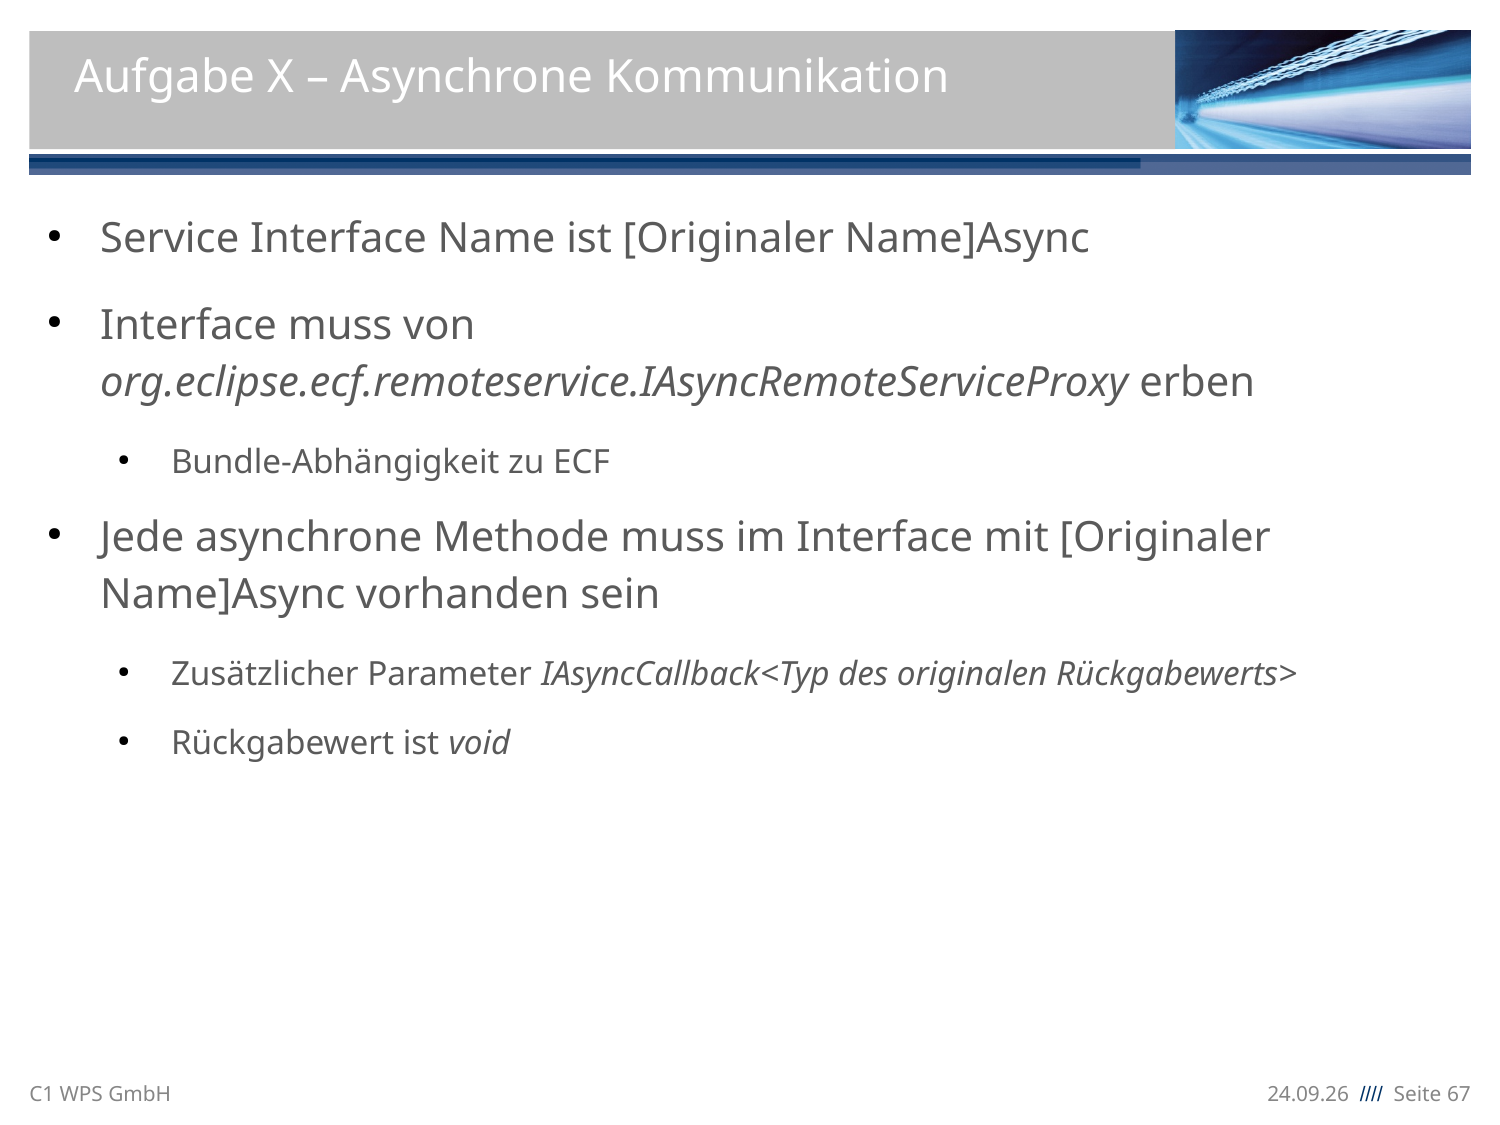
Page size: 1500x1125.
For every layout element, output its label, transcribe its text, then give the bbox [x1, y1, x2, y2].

title Aufgabe X – Asynchrone Kommunikation [29, 31, 1176, 150]
picture [1175, 30, 1471, 149]
list Service Interface Name ist [Originaler Name]Async Interface muss von org.eclipse.ecf.remoteservice.IAsyncRemoteServiceProxy erben Bundle-Abhängigkeit zu ECF Jede asynchrone Methode muss im Interface mit [Originaler Name]Async vorhanden sein Zusätzlicher Parameter IAsyncCallback<Typ des originalen Rückgabewerts> Rückgabewert ist void [29, 208, 1471, 1059]
picture [29, 154, 1471, 175]
